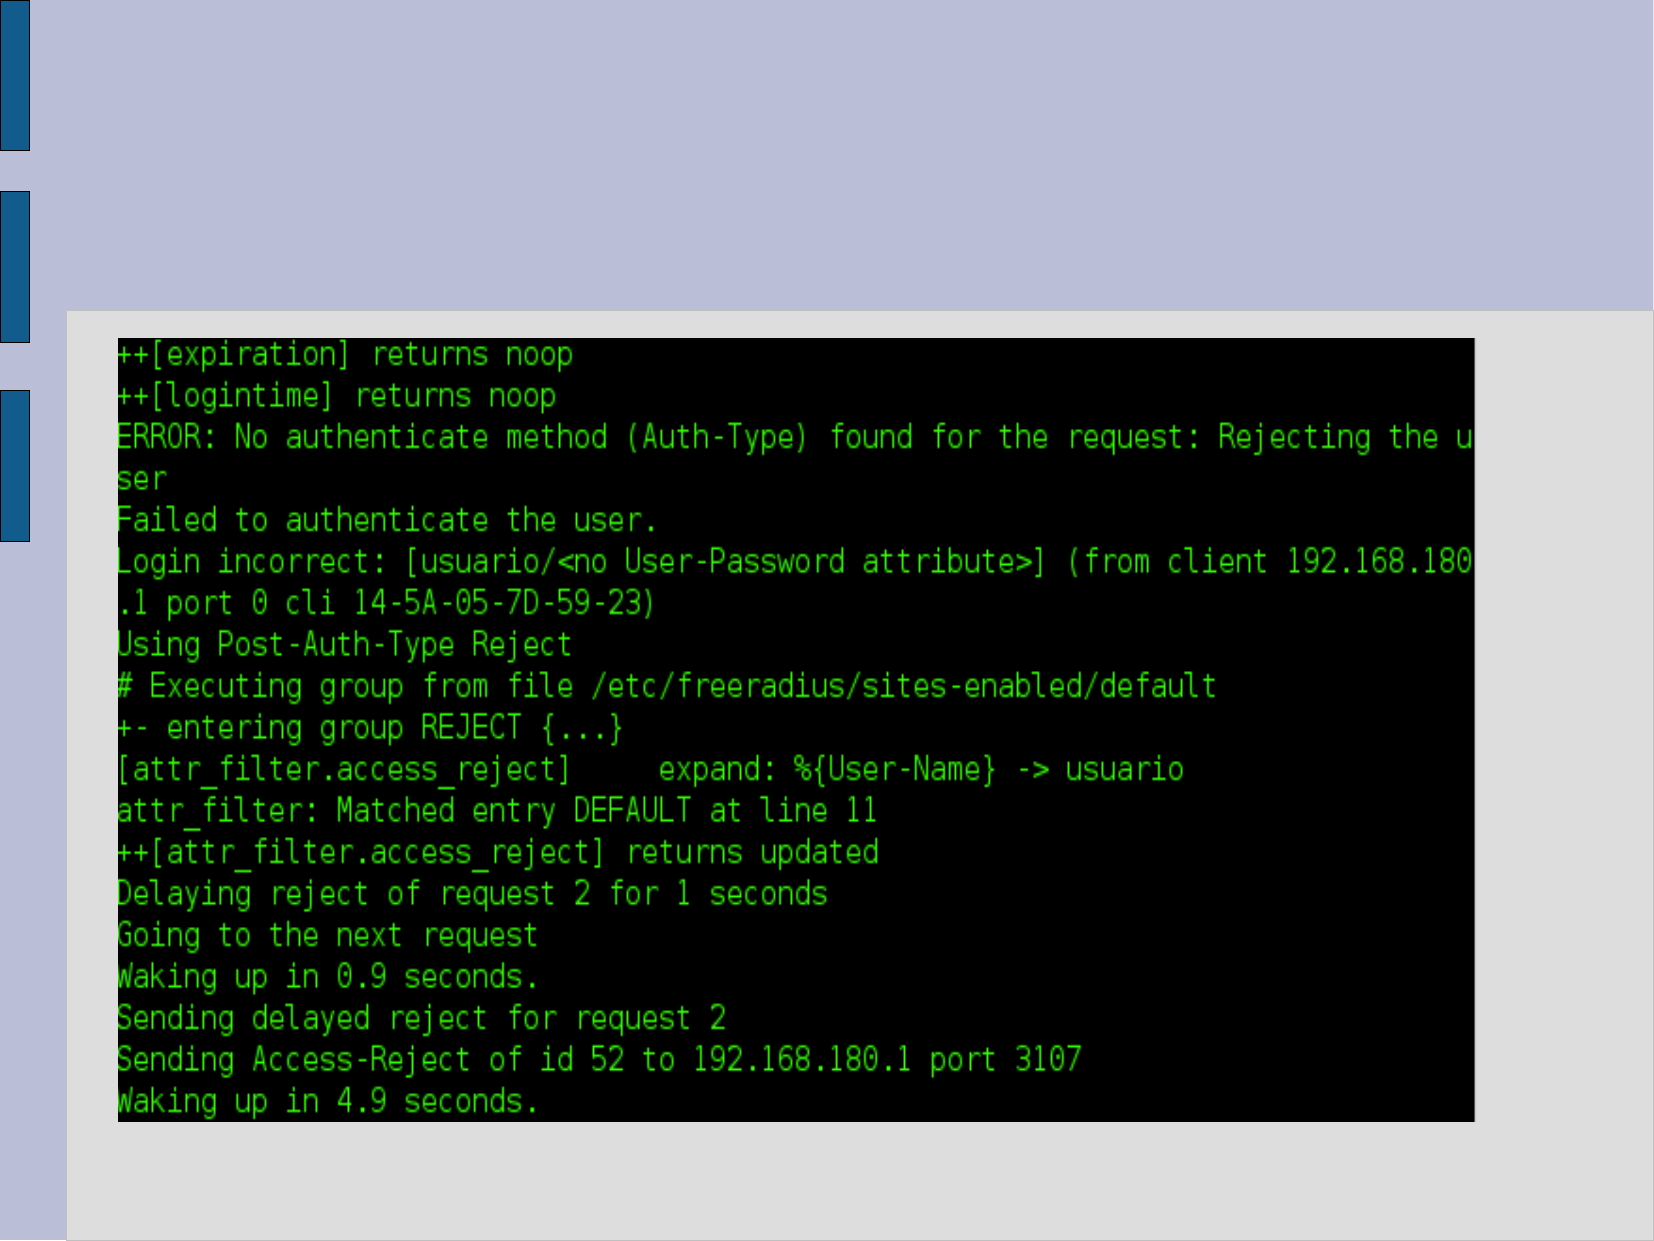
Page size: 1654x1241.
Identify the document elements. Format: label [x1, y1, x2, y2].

picture [118, 338, 1477, 1123]
